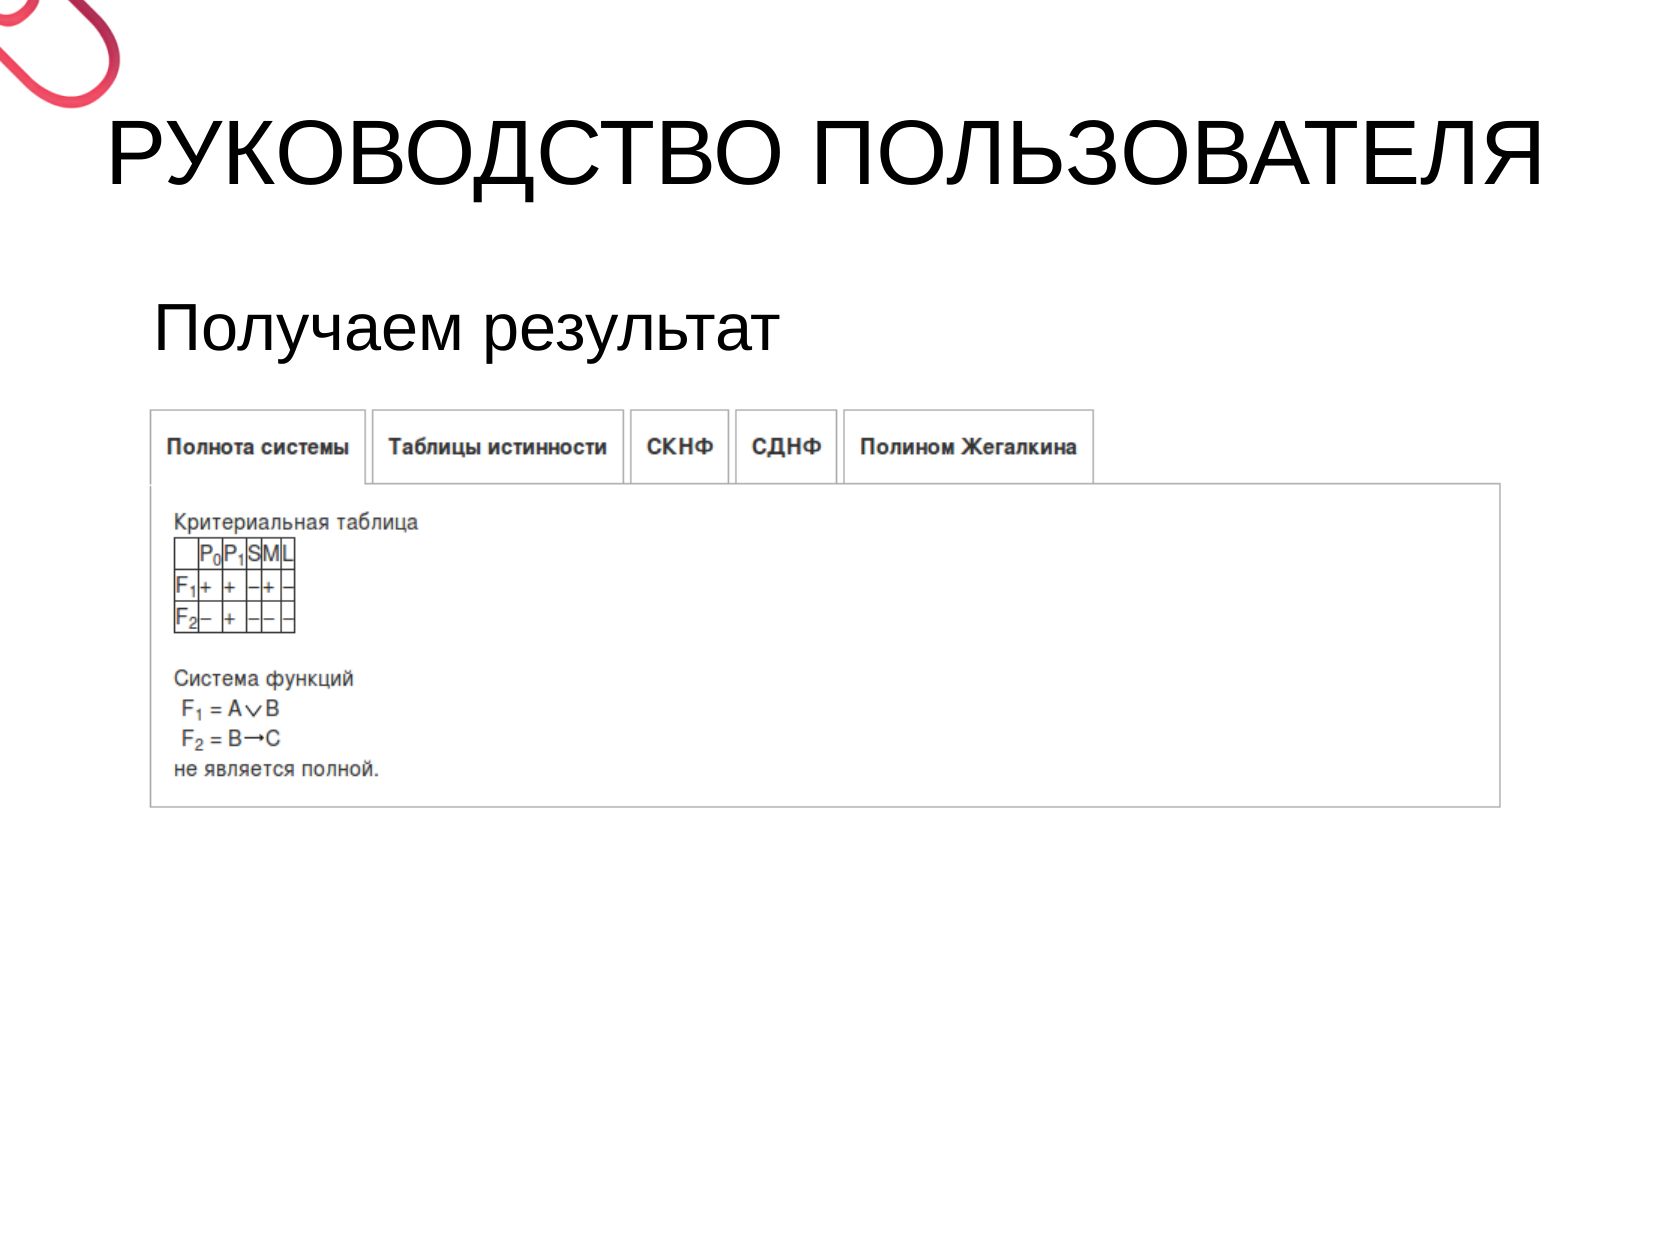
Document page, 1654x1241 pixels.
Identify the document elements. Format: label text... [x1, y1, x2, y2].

list Получаем результат [82, 290, 1571, 1010]
title РУКОВОДСТВО ПОЛЬЗОВАТЕЛЯ [82, 49, 1571, 257]
picture [0, 0, 224, 212]
picture [135, 396, 1537, 817]
